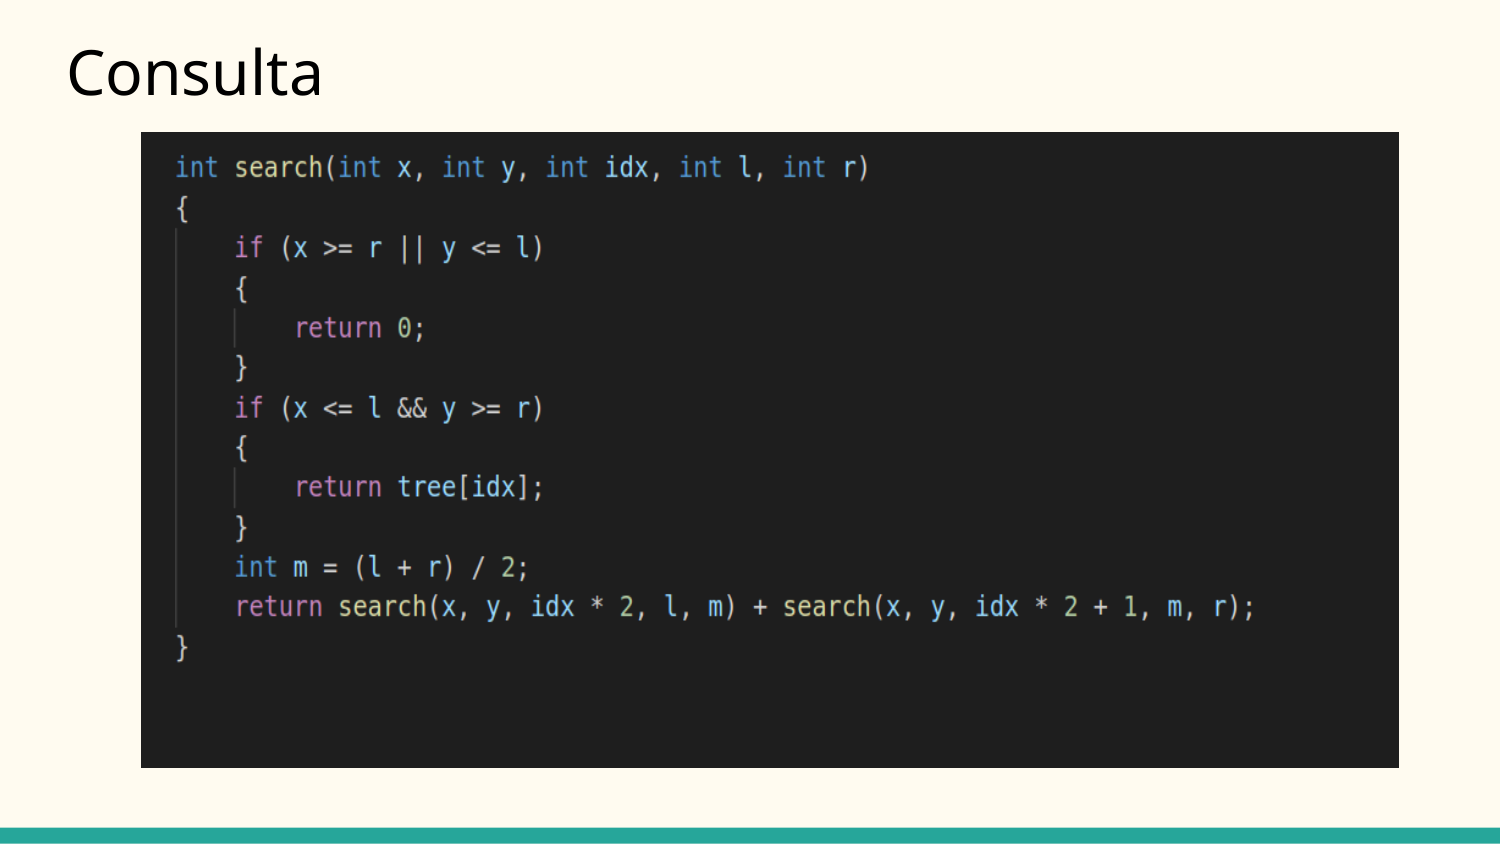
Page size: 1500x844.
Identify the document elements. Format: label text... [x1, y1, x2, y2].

picture [141, 132, 1399, 768]
title Consulta [51, 18, 1449, 119]
